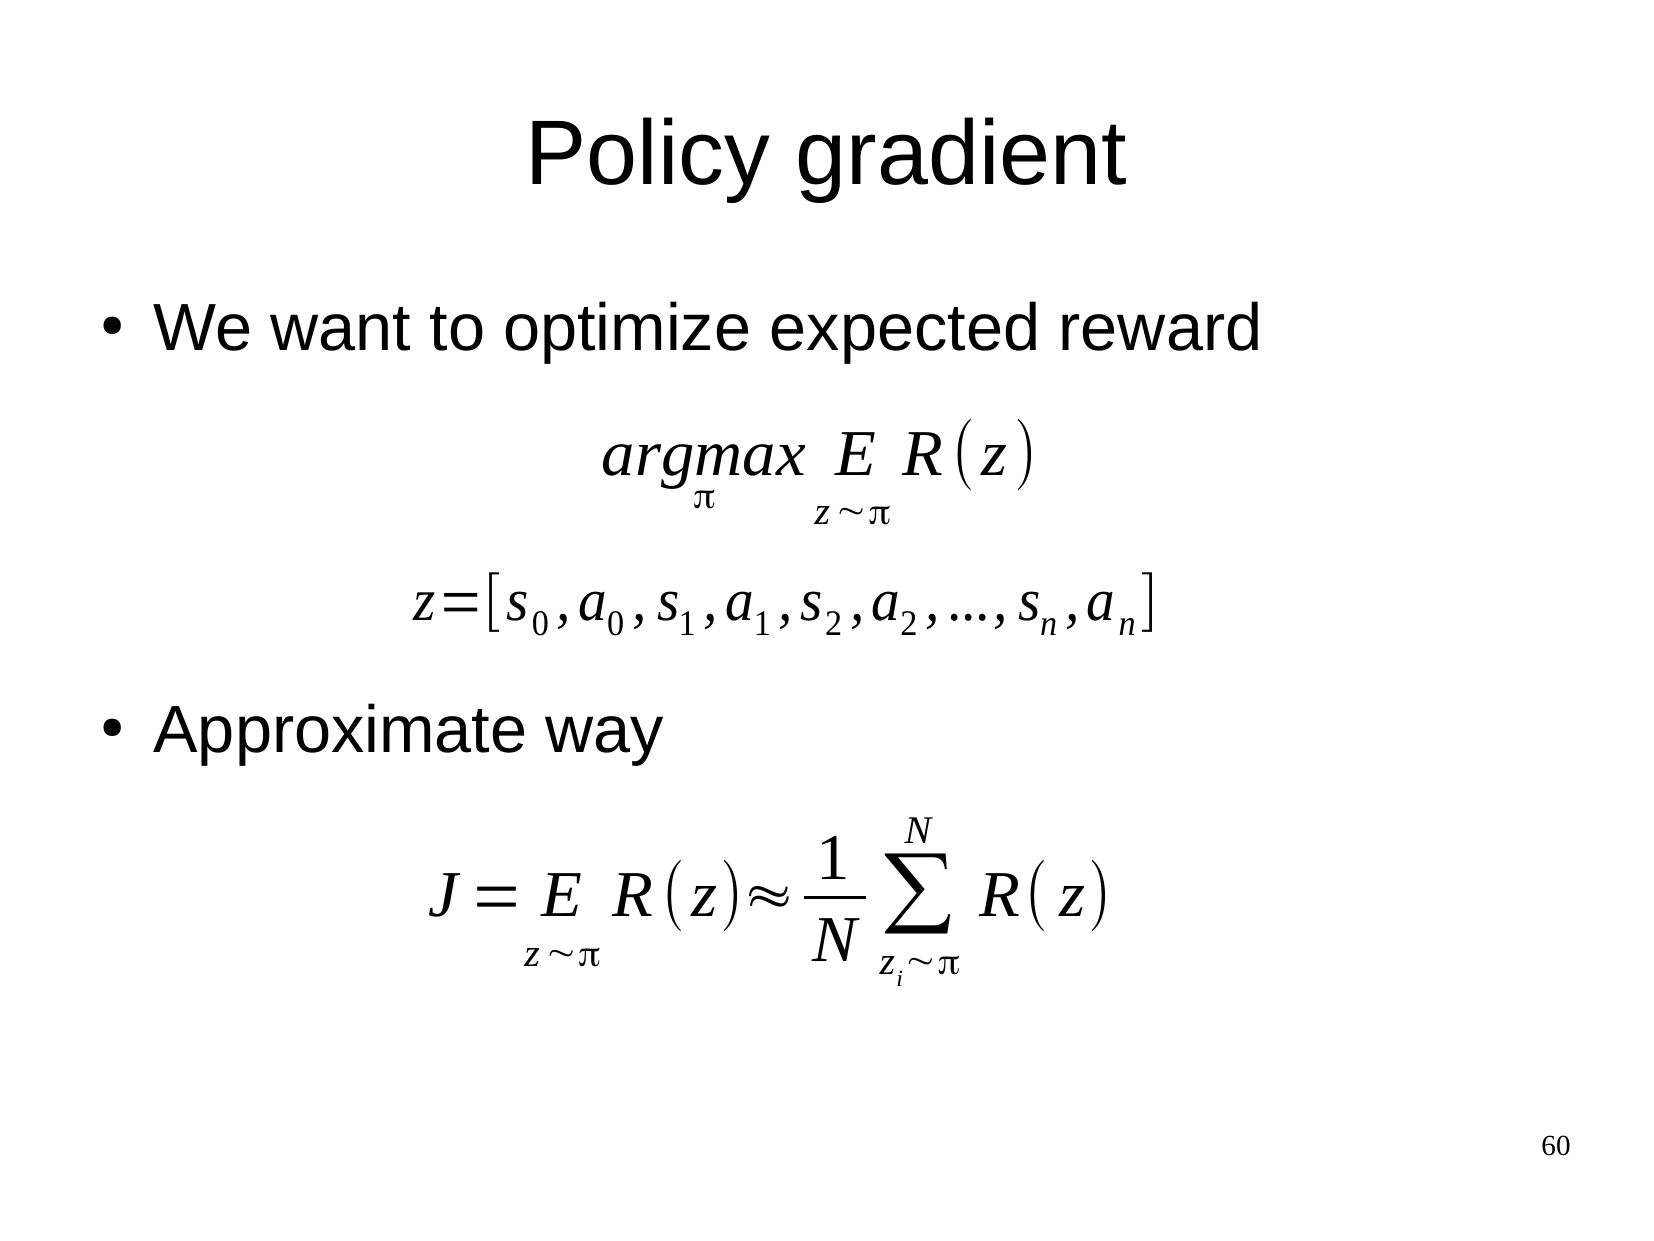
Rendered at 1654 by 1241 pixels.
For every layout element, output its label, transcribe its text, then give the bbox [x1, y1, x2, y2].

chart [585, 414, 1052, 533]
chart [411, 806, 1128, 992]
title Policy gradient [82, 49, 1571, 257]
list We want to optimize expected reward Approximate way [82, 290, 1571, 1010]
chart [395, 567, 1170, 644]
